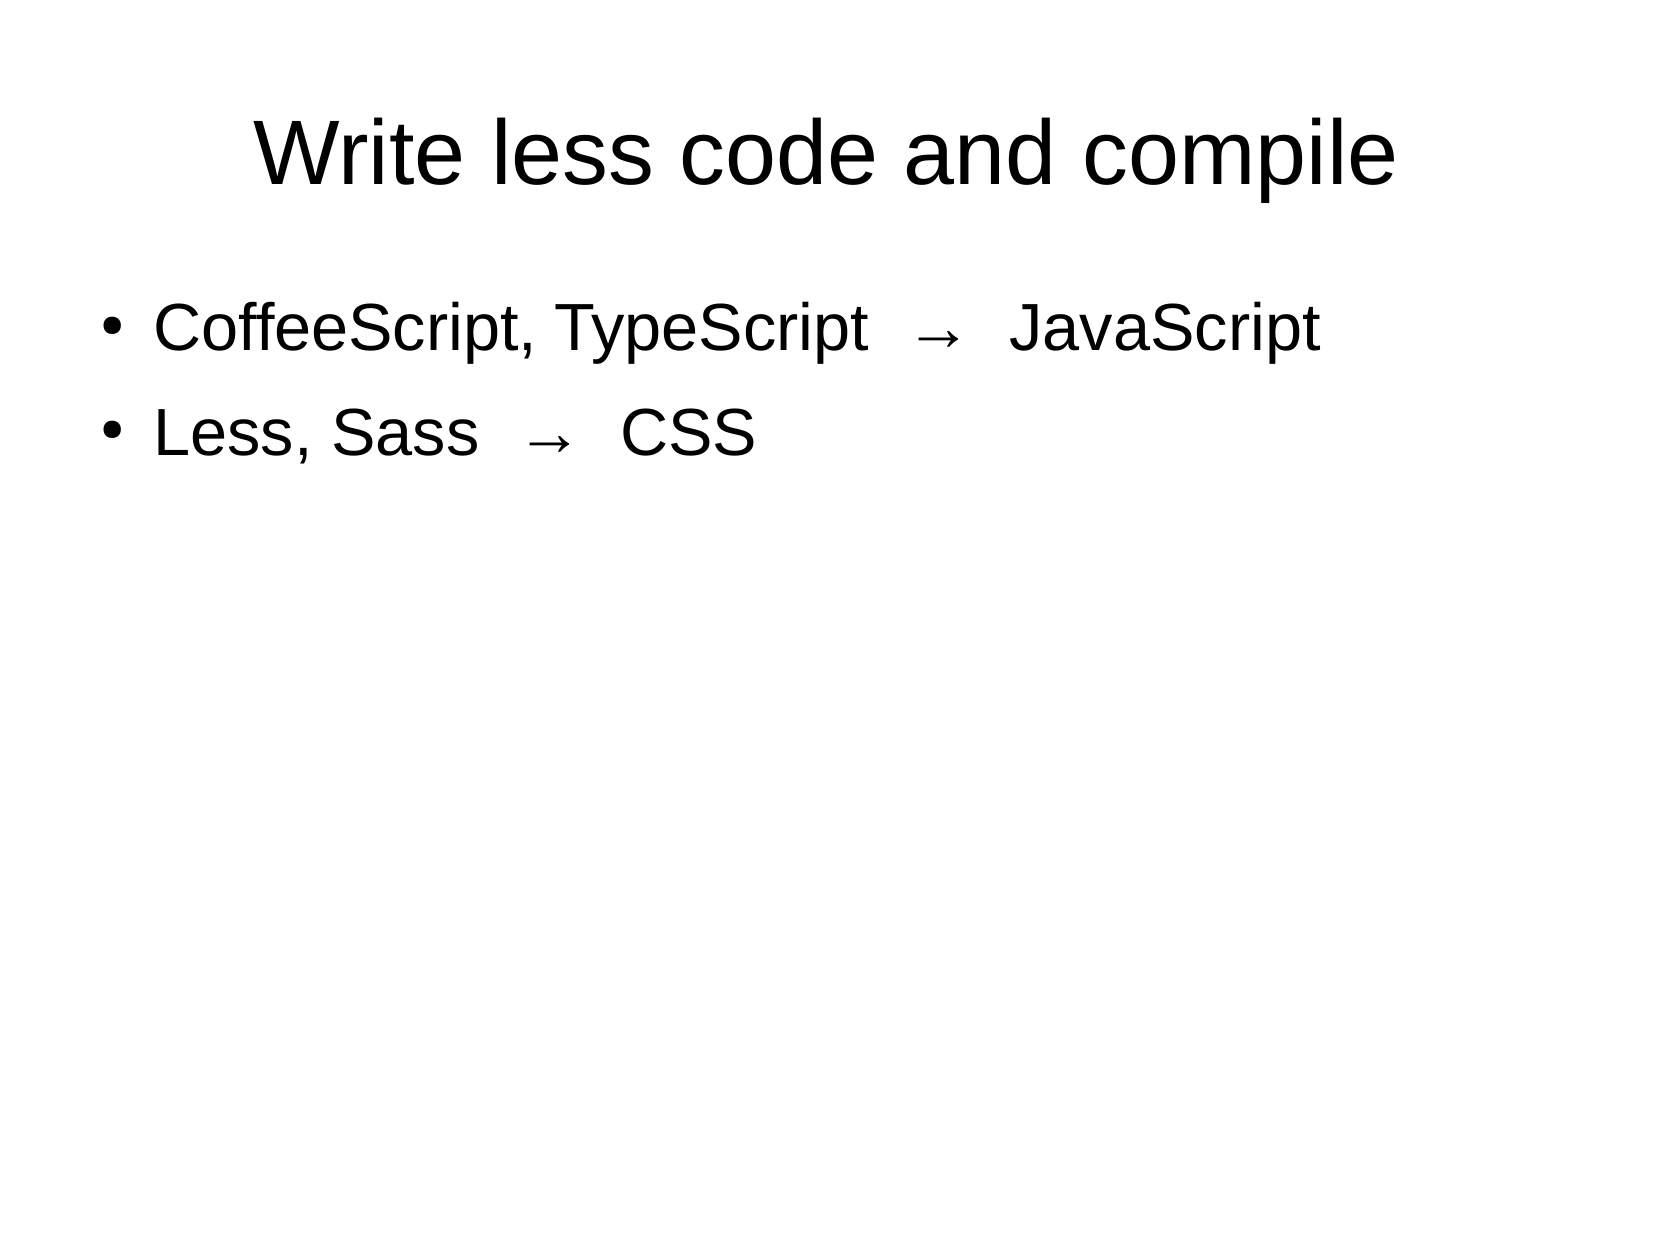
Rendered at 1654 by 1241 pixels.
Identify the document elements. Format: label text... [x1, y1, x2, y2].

list CoffeeScript, TypeScript → JavaScript Less, Sass → CSS [82, 290, 1571, 1010]
title Write less code and compile [82, 49, 1571, 257]
